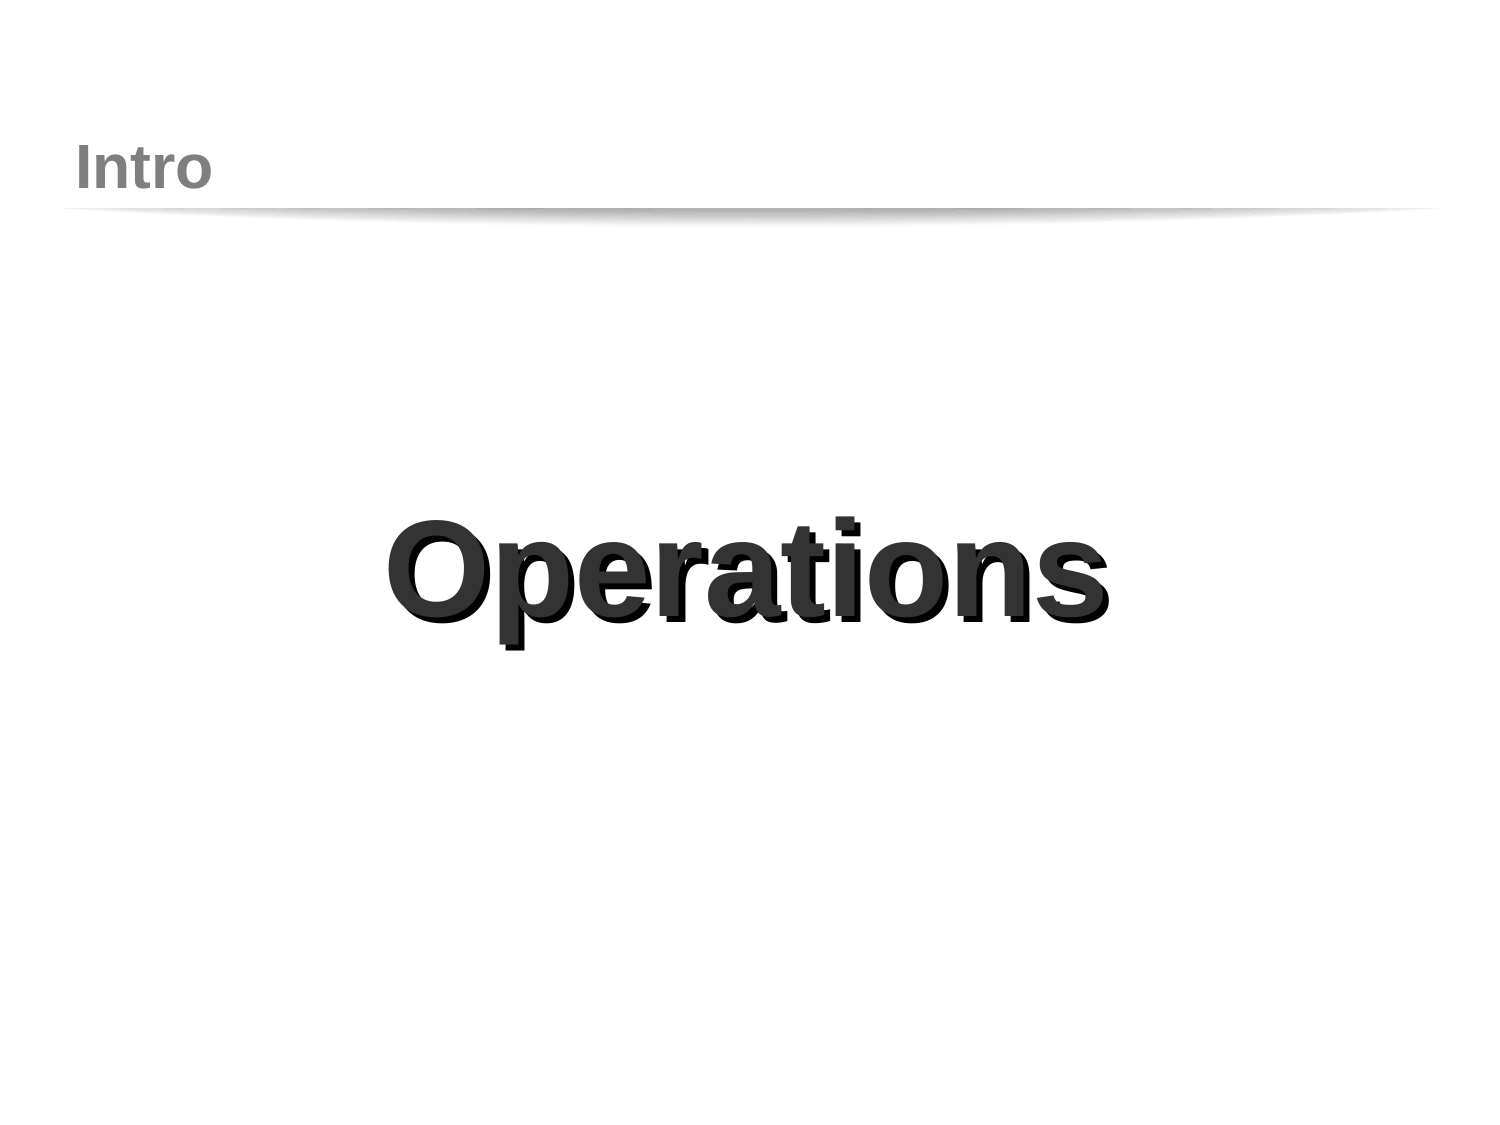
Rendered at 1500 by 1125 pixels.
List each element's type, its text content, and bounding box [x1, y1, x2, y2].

title Intro [75, 71, 1426, 203]
text_box Operations [383, 479, 1117, 646]
